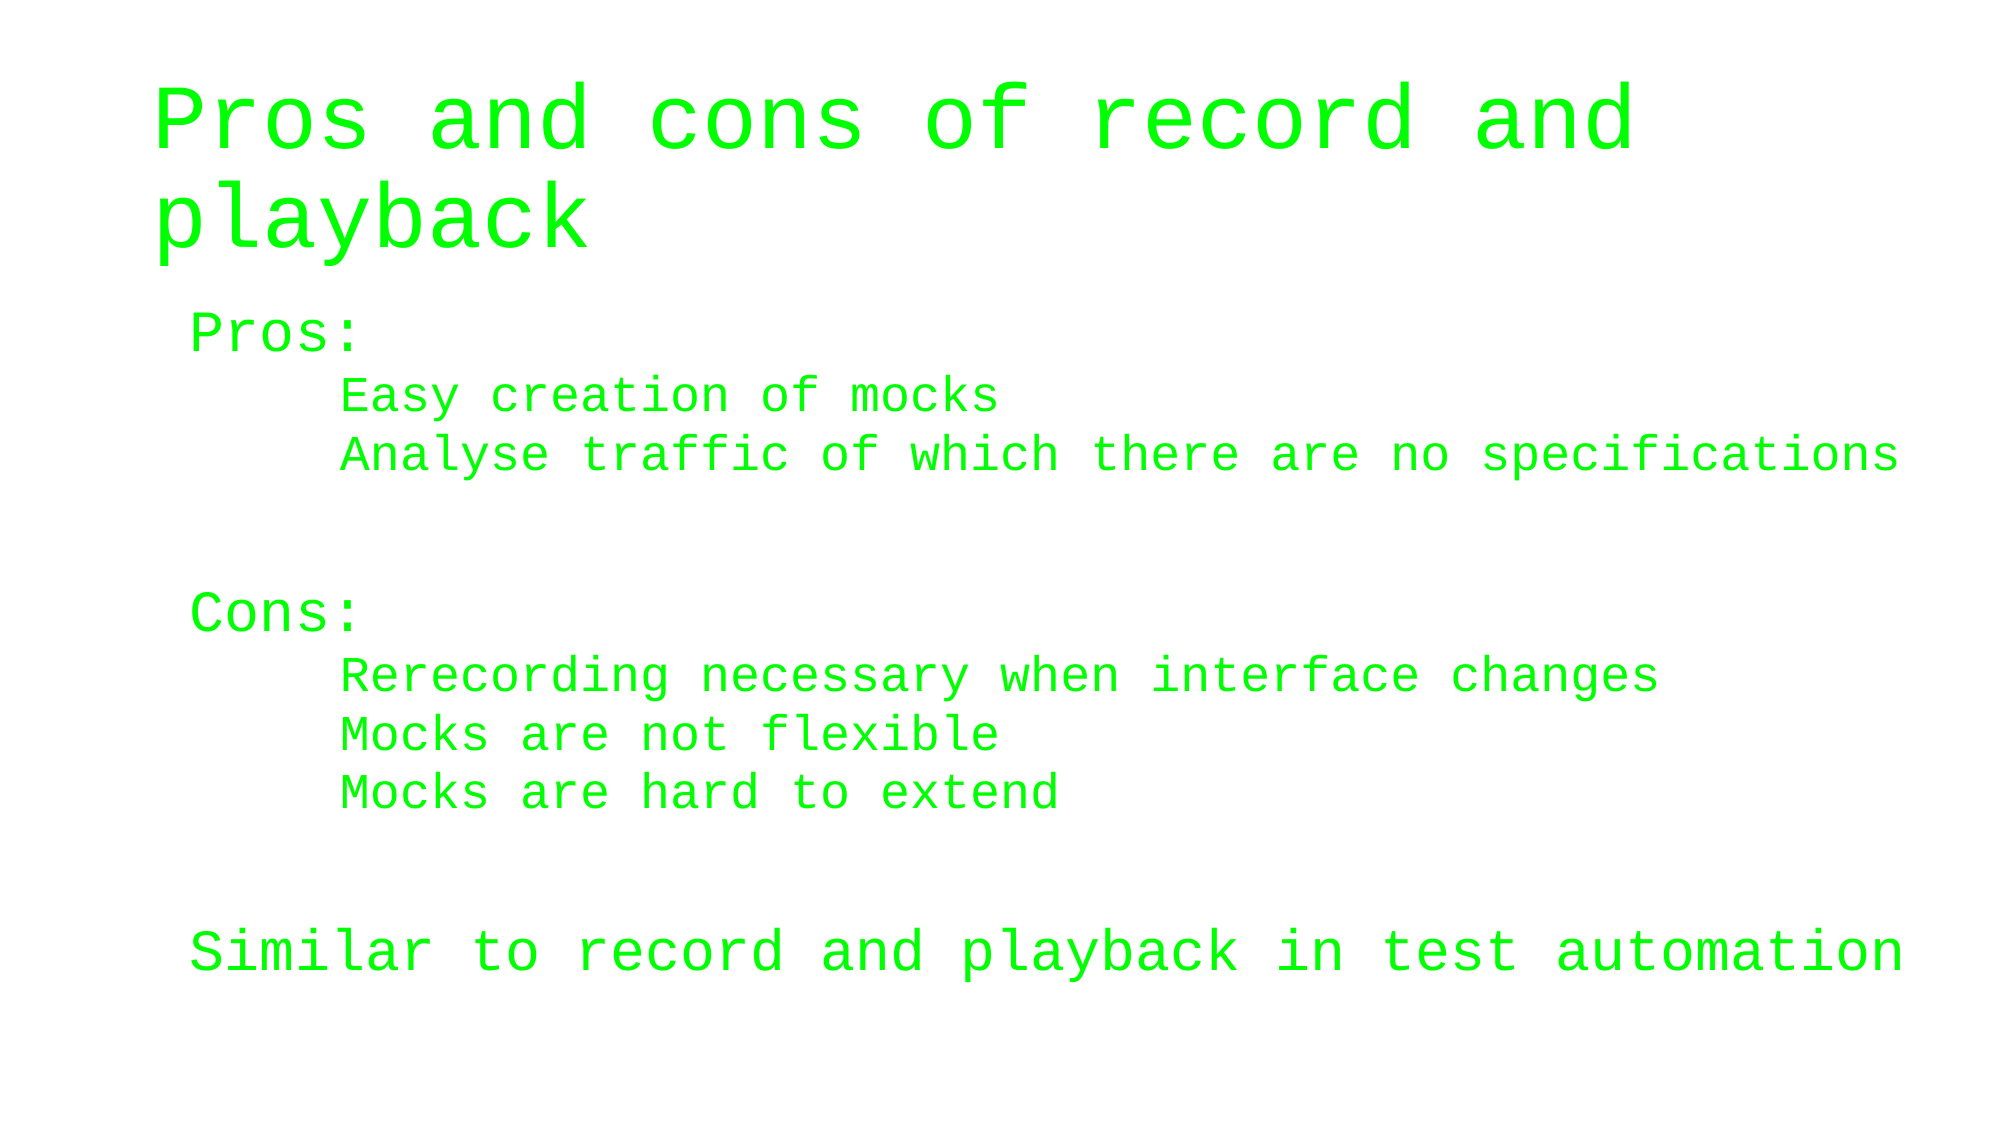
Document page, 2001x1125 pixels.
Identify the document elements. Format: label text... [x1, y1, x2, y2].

list Pros: Easy creation of mocks Analyse traffic of which there are no specifications Cons: Rerecording necessary when interface changes Mocks are not flexible Mocks are hard to extend Similar to record and playback in test automation [137, 299, 1966, 1014]
title Pros and cons of record and playback [137, 59, 1863, 278]
